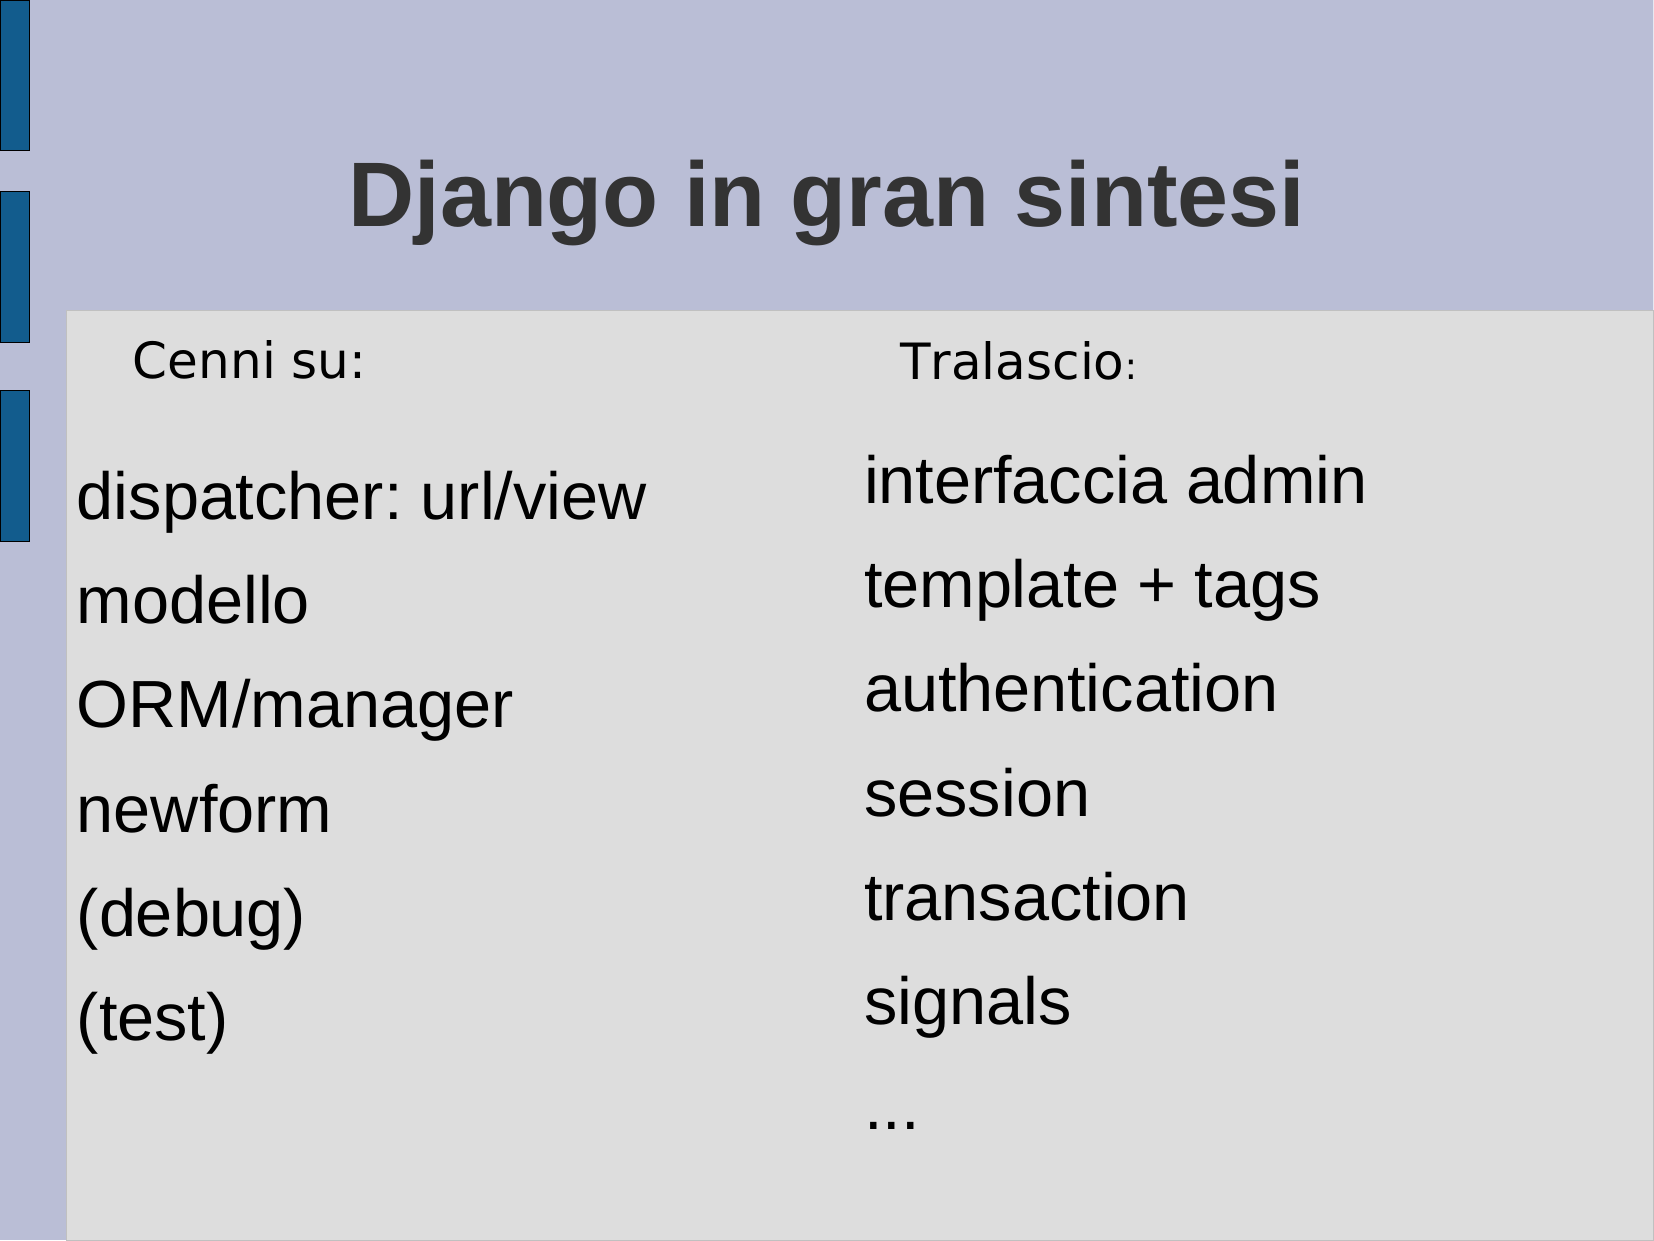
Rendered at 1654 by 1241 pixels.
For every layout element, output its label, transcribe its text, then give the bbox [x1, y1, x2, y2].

list dispatcher: url/view modello ORM/manager newform (debug) (test) [59, 458, 808, 1241]
title Django in gran sintesi [121, 91, 1534, 299]
text_box Tralascio: [885, 325, 1148, 399]
list interfaccia admin template + tags authentication session transaction signals ... [846, 442, 1536, 1210]
text_box Cenni su: [118, 324, 377, 398]
